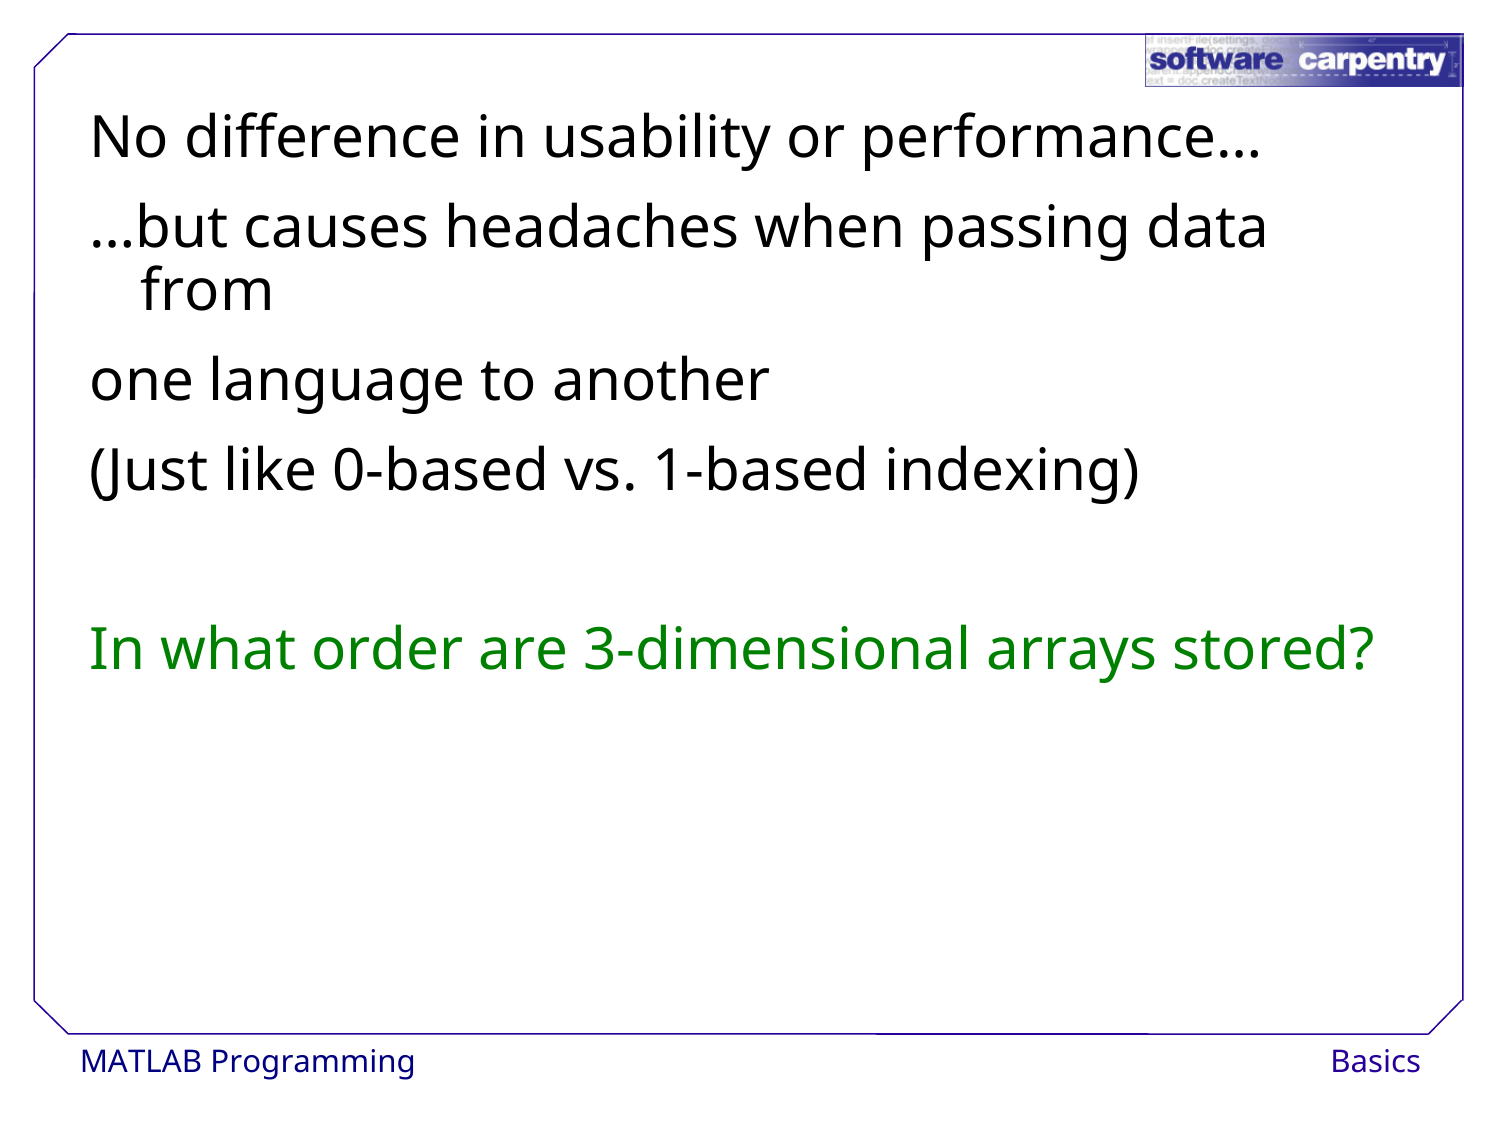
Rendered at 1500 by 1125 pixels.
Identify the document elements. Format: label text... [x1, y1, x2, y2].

picture [1145, 33, 1464, 87]
text_box No difference in usability or performance… …but causes headaches when passing data from one language to another (Just like 0-based vs. 1-based indexing) In what order are 3-dimensional arrays stored? [75, 99, 1426, 963]
